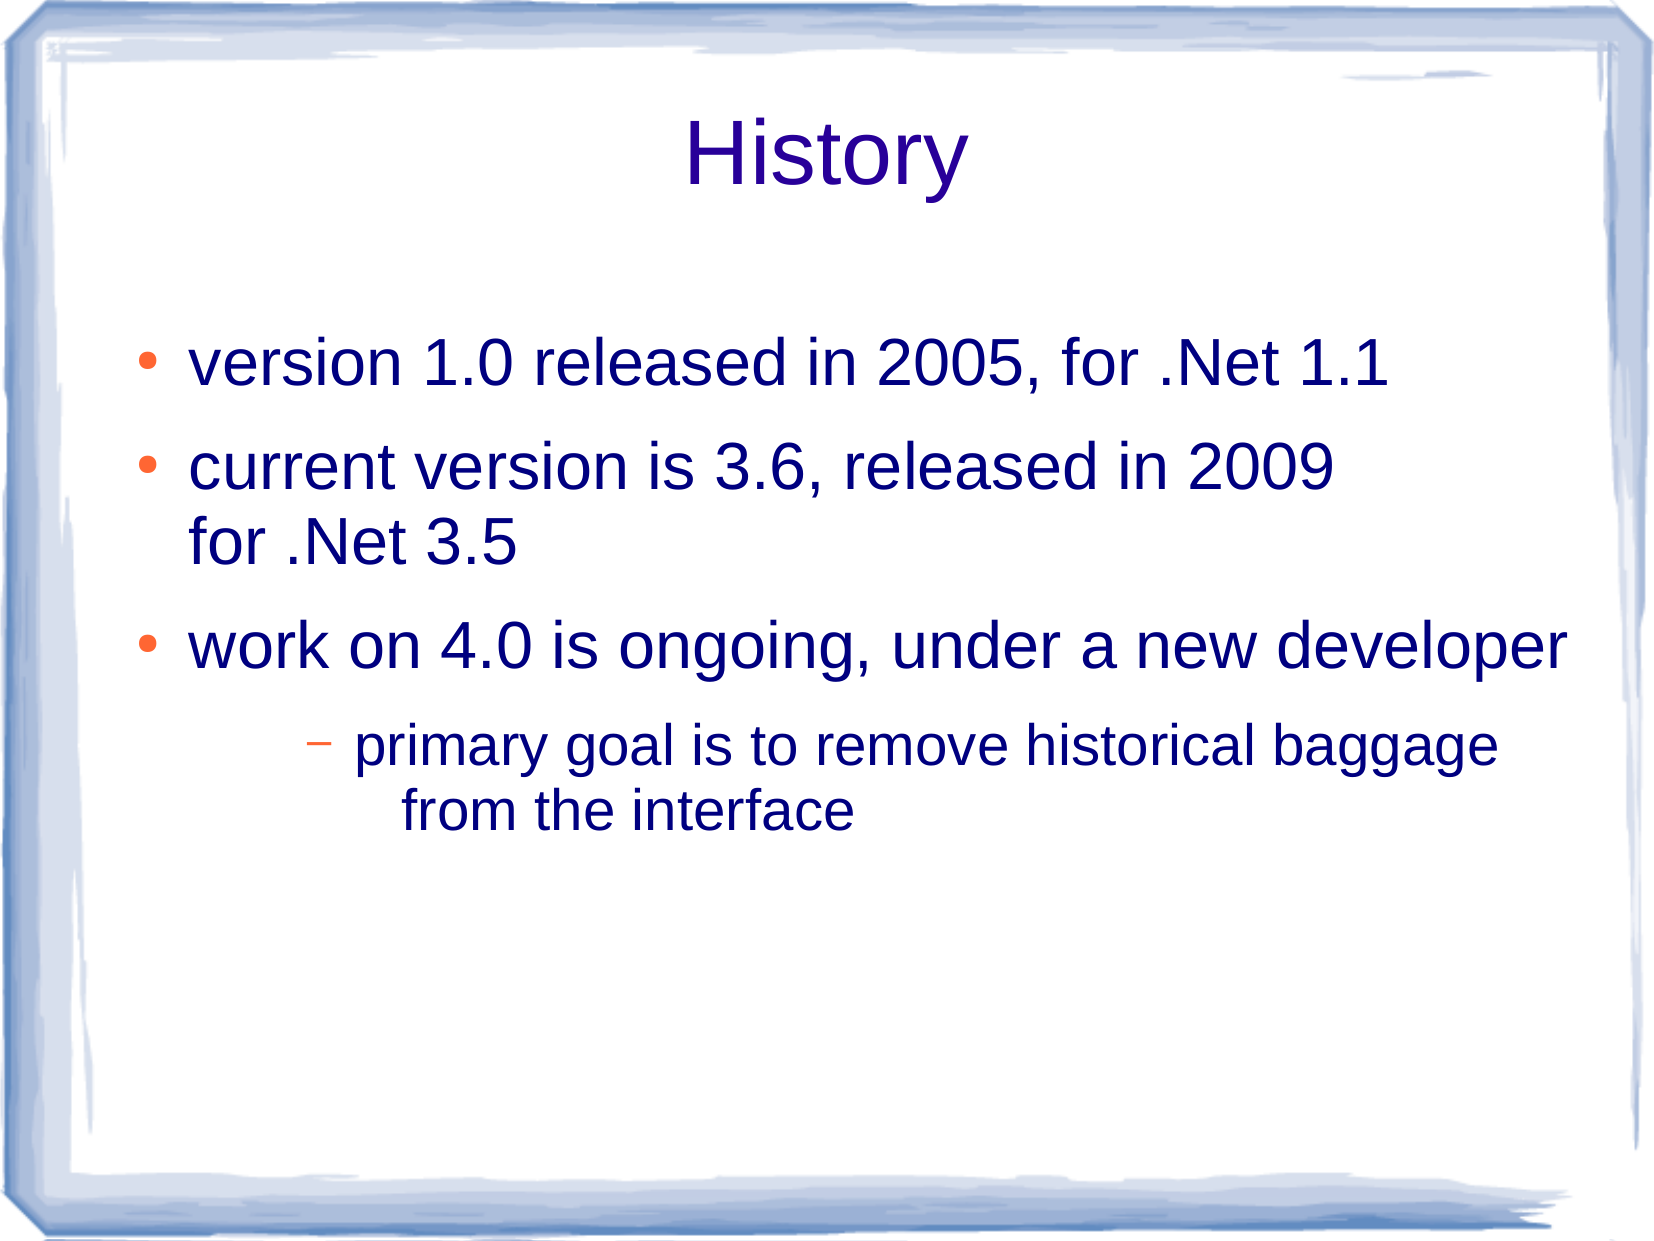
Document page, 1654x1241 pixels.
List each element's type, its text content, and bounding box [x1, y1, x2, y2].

title History [82, 49, 1571, 257]
list version 1.0 released in 2005, for .Net 1.1 current version is 3.6, released in 2009 for .Net 3.5 work on 4.0 is ongoing, under a new developer primary goal is to remove historical baggage from the interface [118, 324, 1571, 1144]
picture [0, 0, 1654, 1241]
